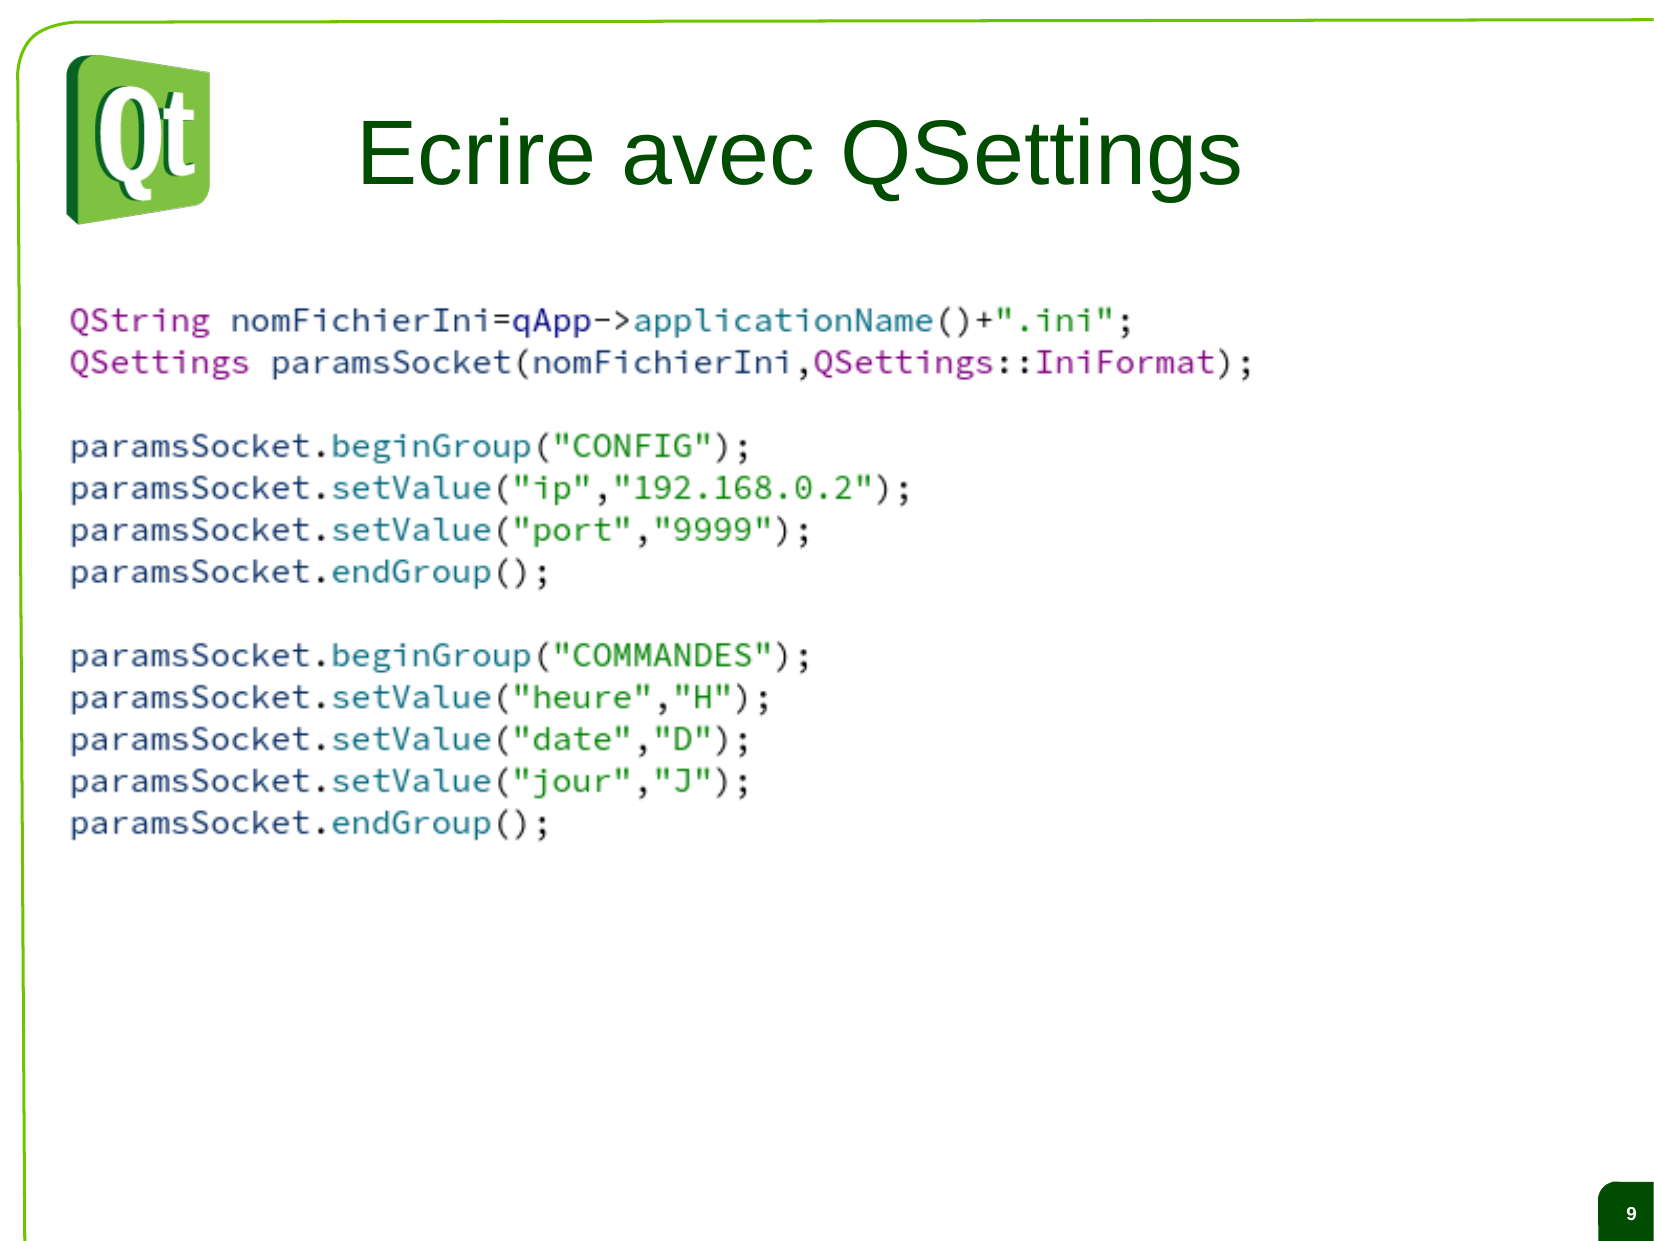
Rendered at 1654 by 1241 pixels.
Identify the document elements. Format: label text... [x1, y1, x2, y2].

picture [66, 55, 210, 225]
title Ecrire avec QSettings [263, 49, 1339, 257]
picture [59, 288, 1264, 851]
